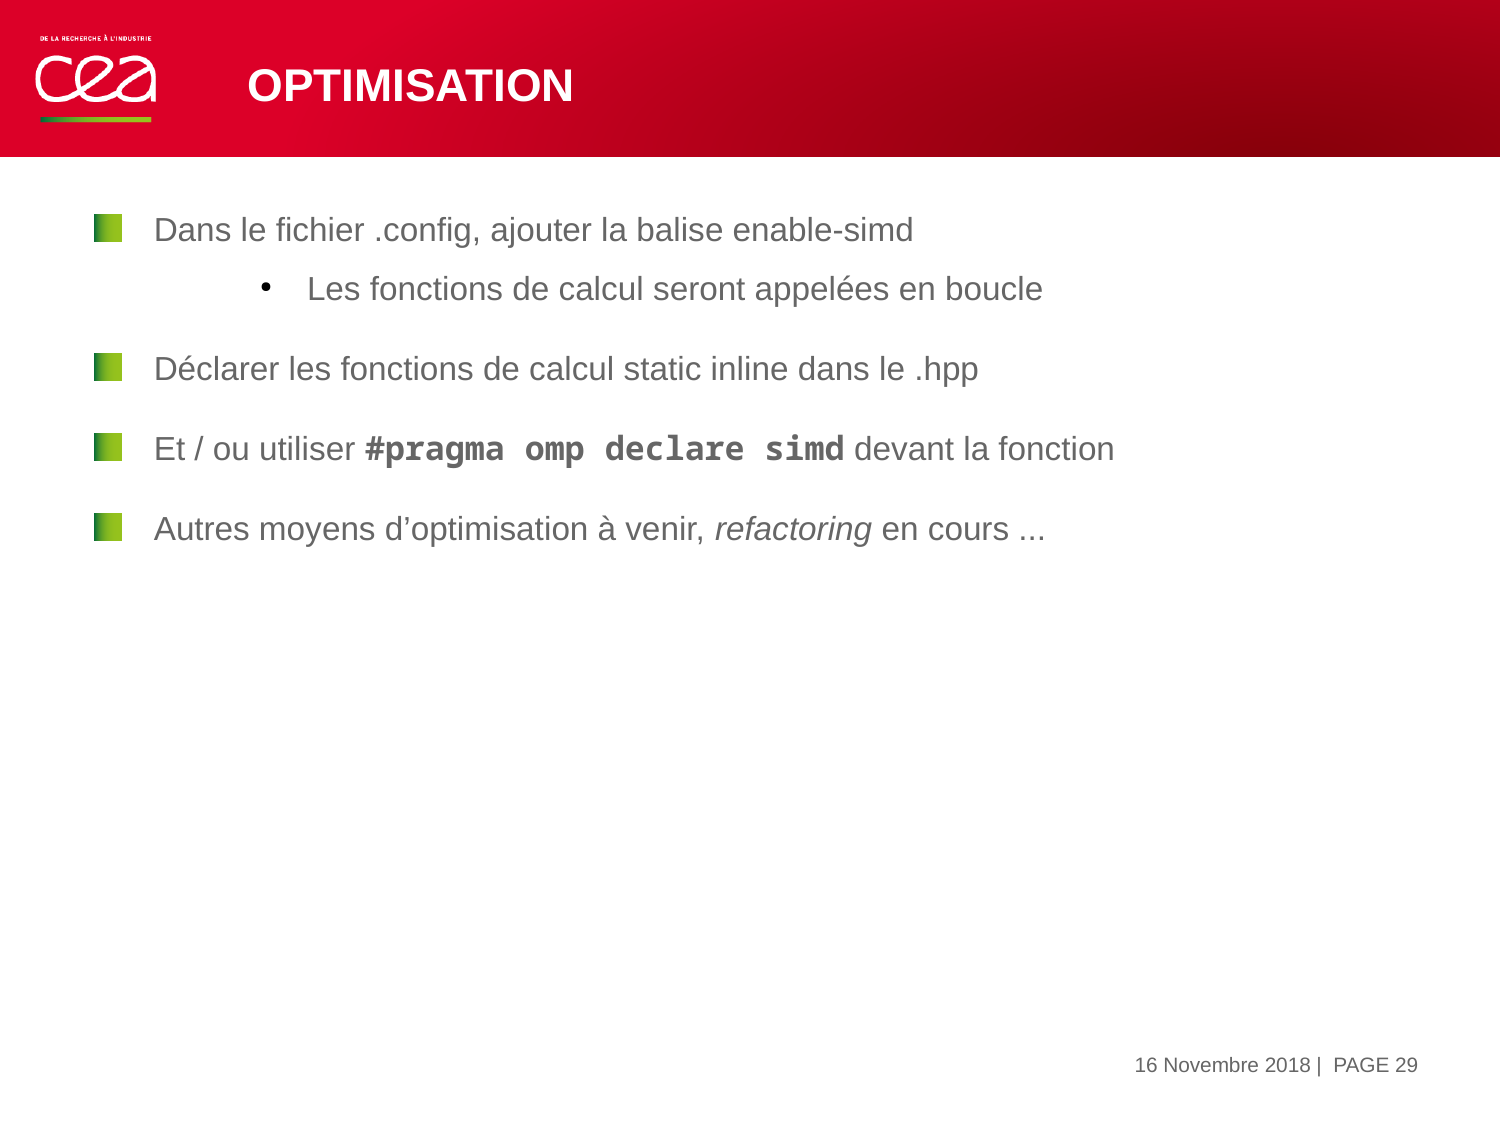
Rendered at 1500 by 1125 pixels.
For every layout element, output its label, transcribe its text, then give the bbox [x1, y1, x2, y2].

title Optimisation [247, 8, 1436, 158]
picture [0, 0, 1500, 157]
slide_number | PAGE <number> [1316, 1034, 1500, 1094]
footer 16 Novembre 2018 [336, 1034, 1311, 1095]
list Dans le fichier .config, ajouter la balise enable-simd Les fonctions de calcul seront appelées en boucle Déclarer les fonctions de calcul static inline dans le .hpp Et / ou utiliser #pragma omp declare simd devant la fonction Autres moyens d’optimisation à venir, refactoring en cours ... [94, 208, 1436, 1024]
